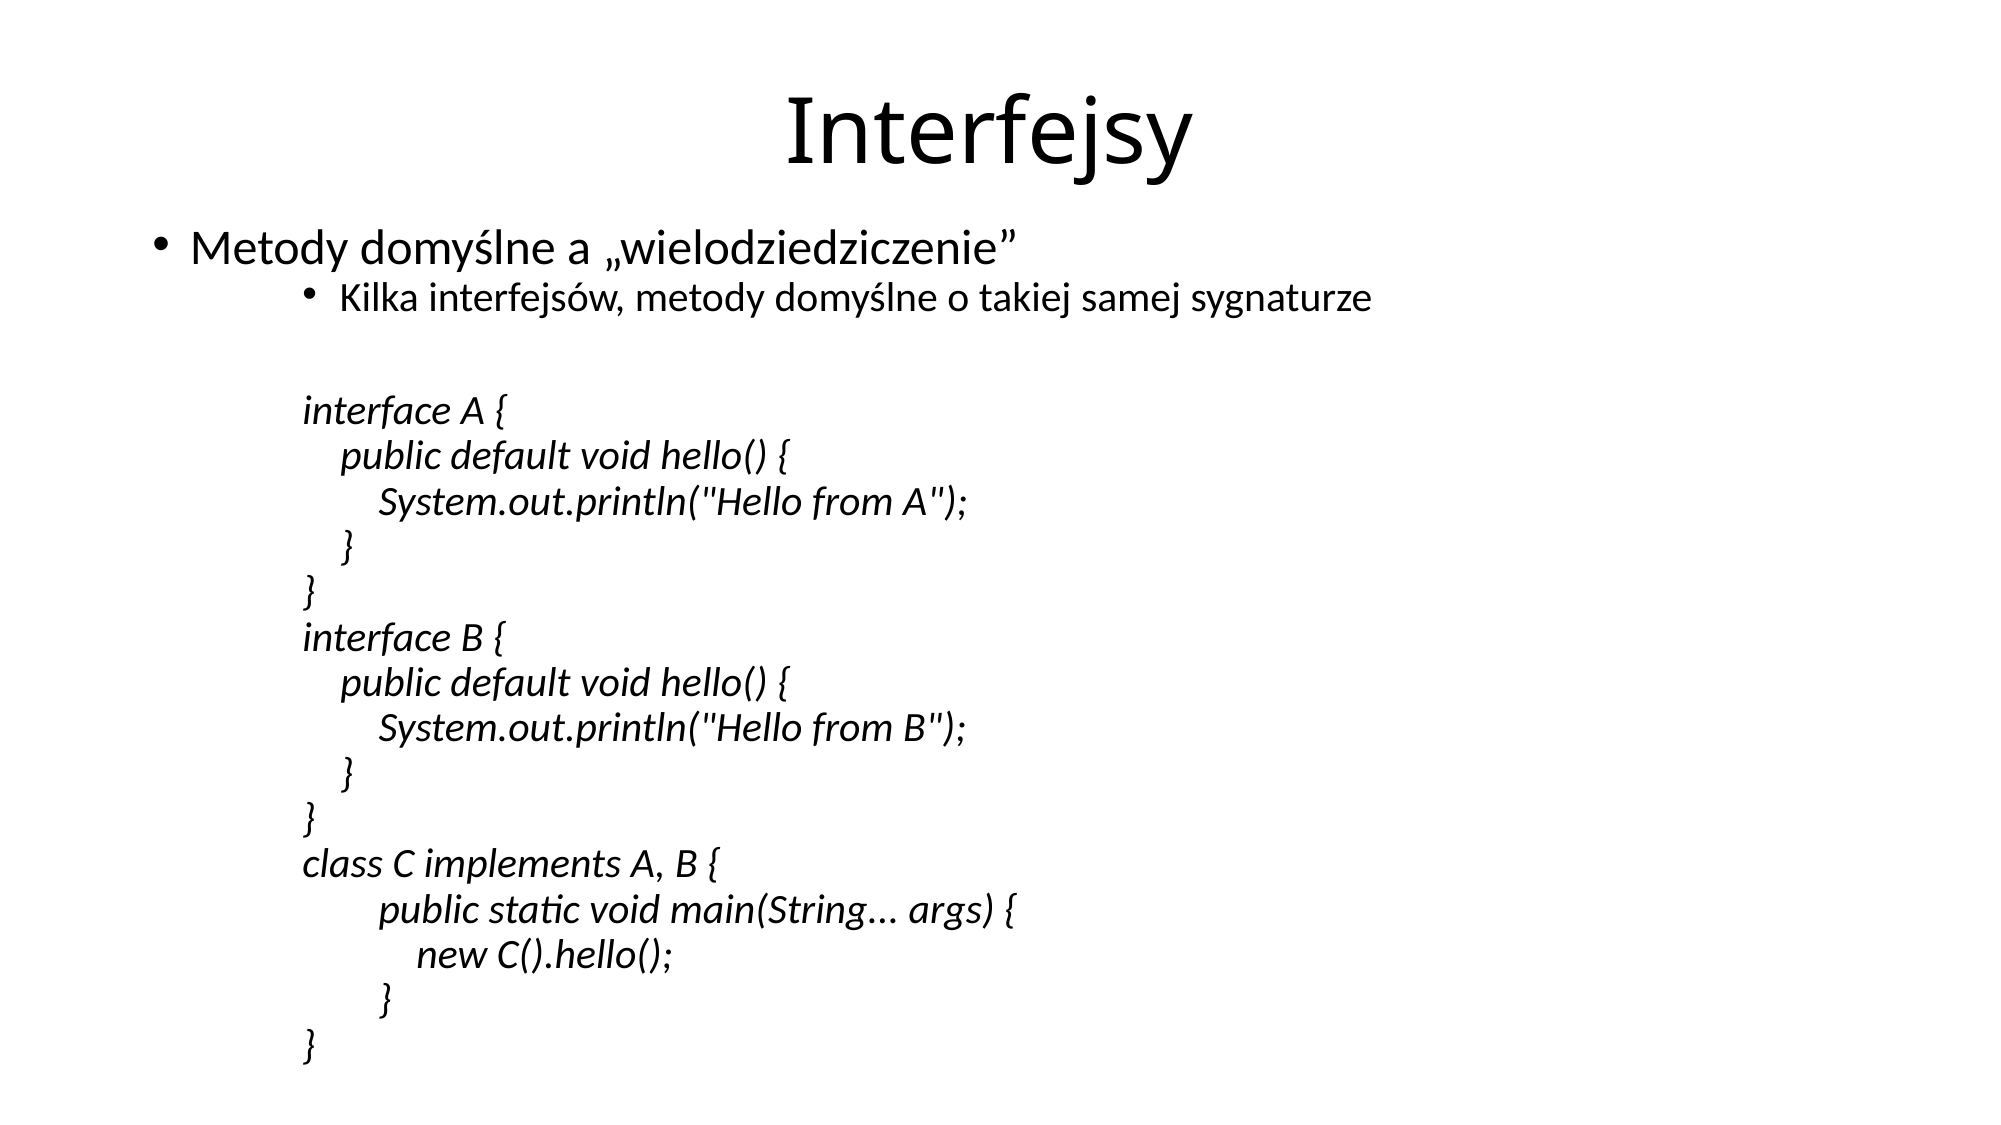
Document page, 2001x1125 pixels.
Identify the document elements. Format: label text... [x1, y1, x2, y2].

list Metody domyślne a „wielodziedziczenie” Kilka interfejsów, metody domyślne o takiej samej sygnaturze interface A { public default void hello() { System.out.println("Hello from A"); } } interface B { public default void hello() { System.out.println("Hello from B"); } } class C implements A, B { public static void main(String... args) { new C().hello(); } } [137, 223, 1921, 1076]
title Interfejsy [137, 59, 1843, 208]
